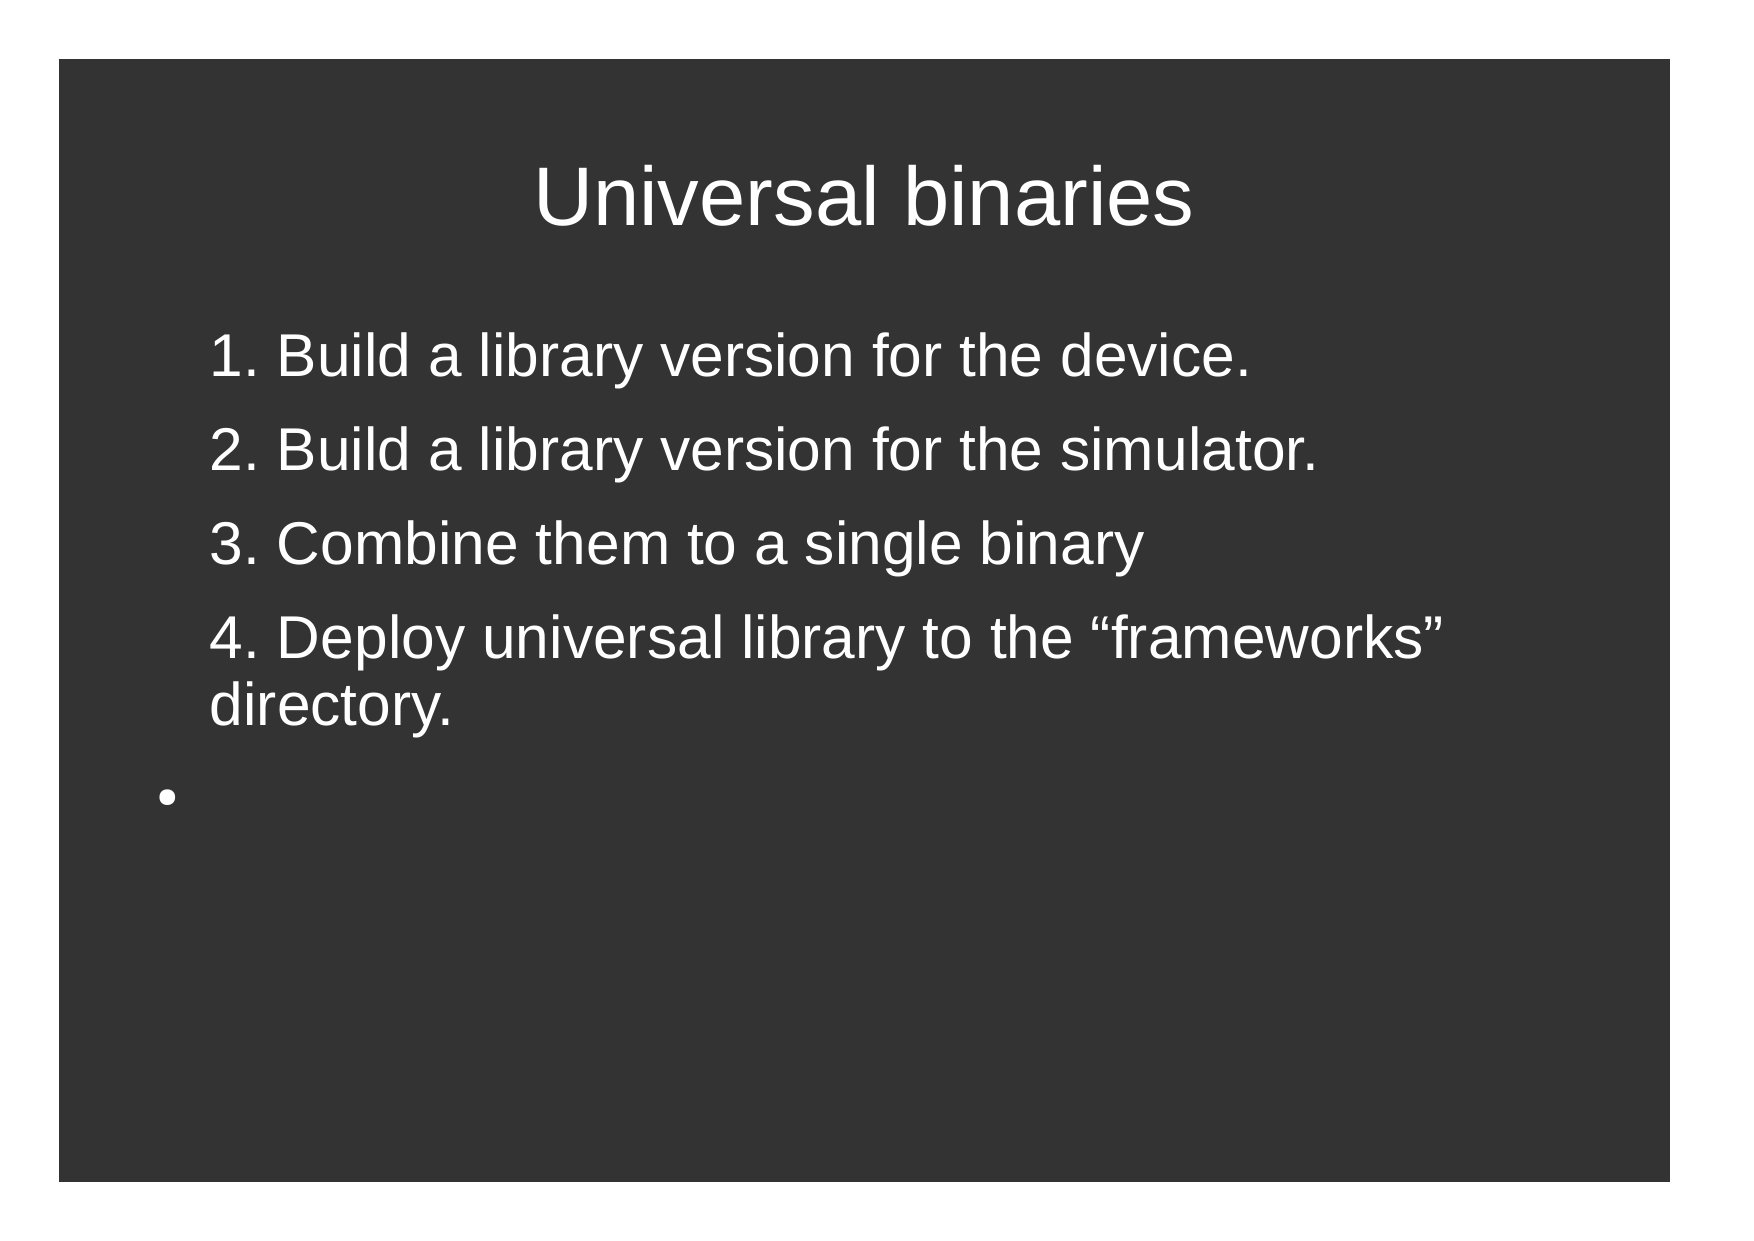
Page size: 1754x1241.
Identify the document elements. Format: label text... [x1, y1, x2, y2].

list 1. Build a library version for the device. 2. Build a library version for the simulator. 3. Combine them to a single binary 4. Deploy universal library to the “frameworks” directory. [138, 321, 1589, 1048]
title Universal binaries [138, 110, 1589, 284]
